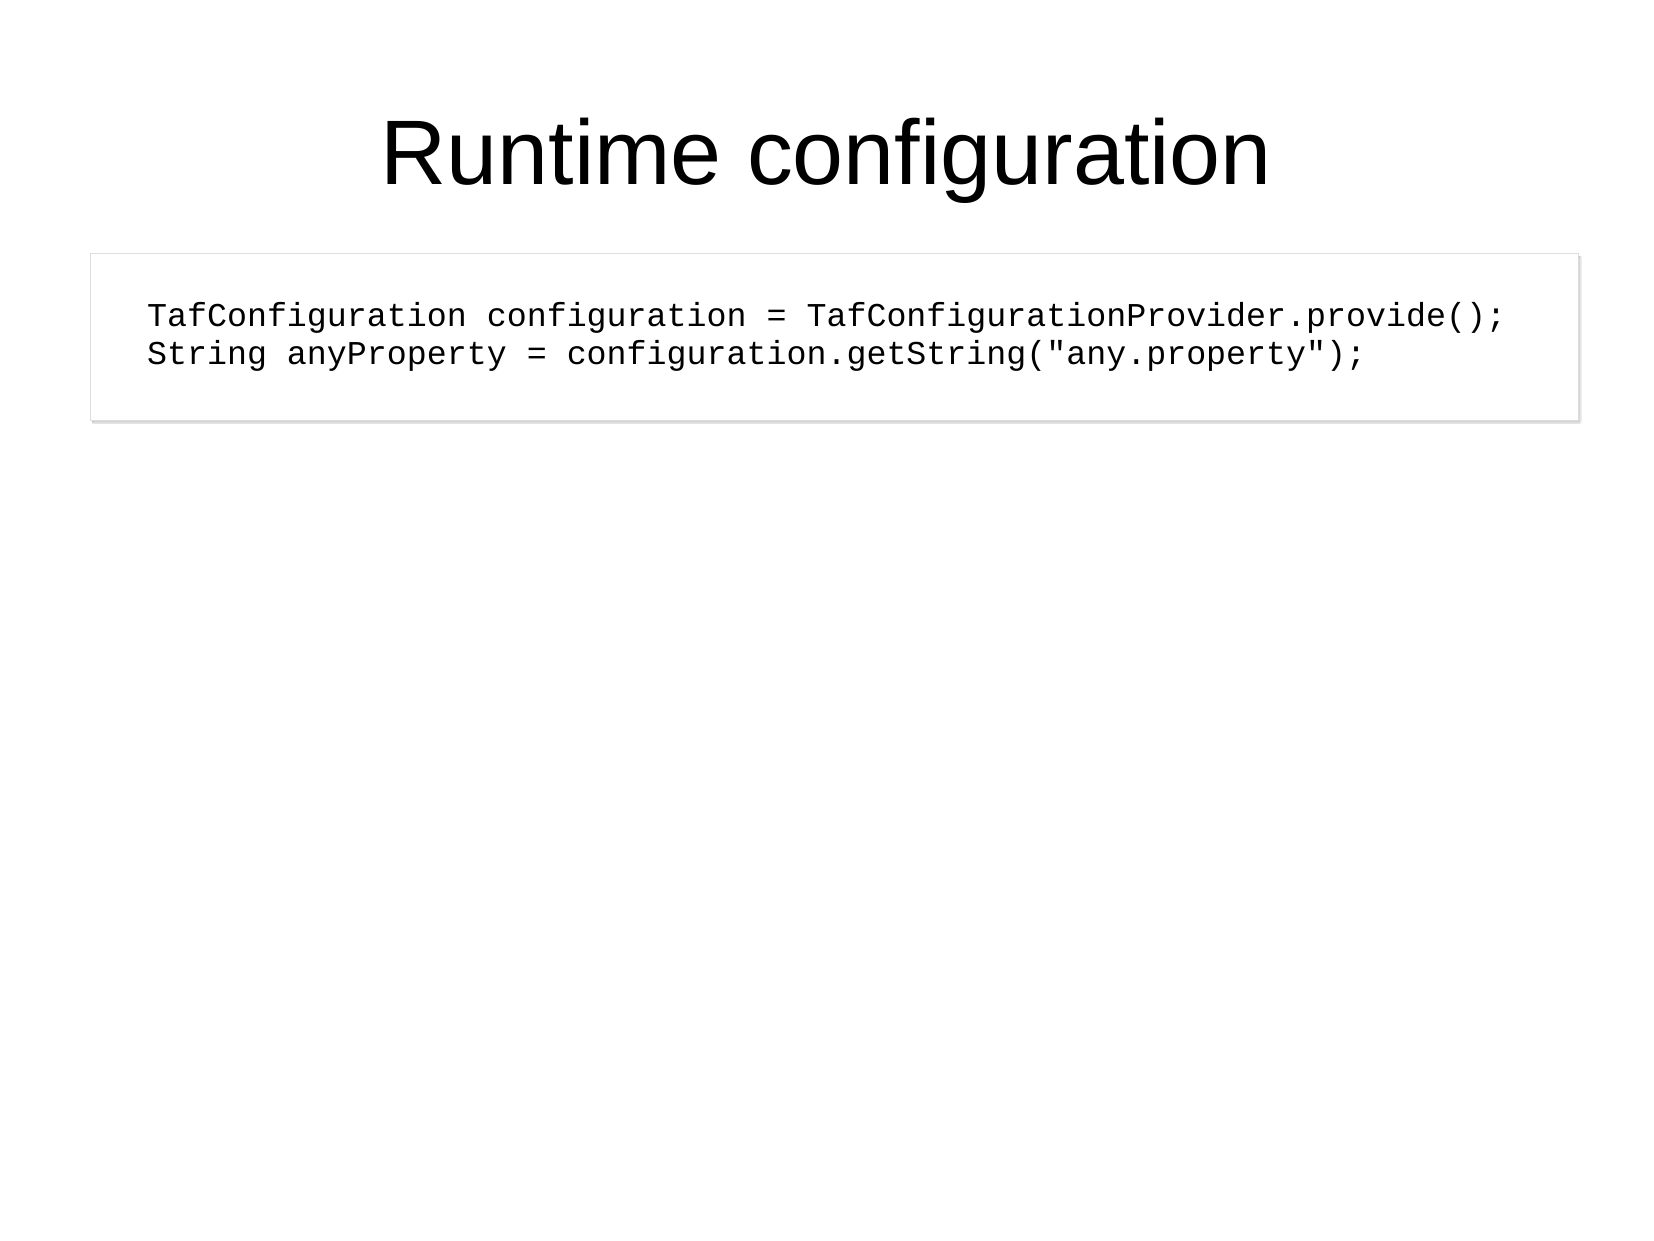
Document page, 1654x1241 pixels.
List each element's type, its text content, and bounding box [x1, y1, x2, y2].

title Runtime configuration [82, 49, 1571, 257]
subtitle TafConfiguration configuration = TafConfigurationProvider.provide(); String anyProperty = configuration.getString("any.property"); [90, 253, 1579, 421]
